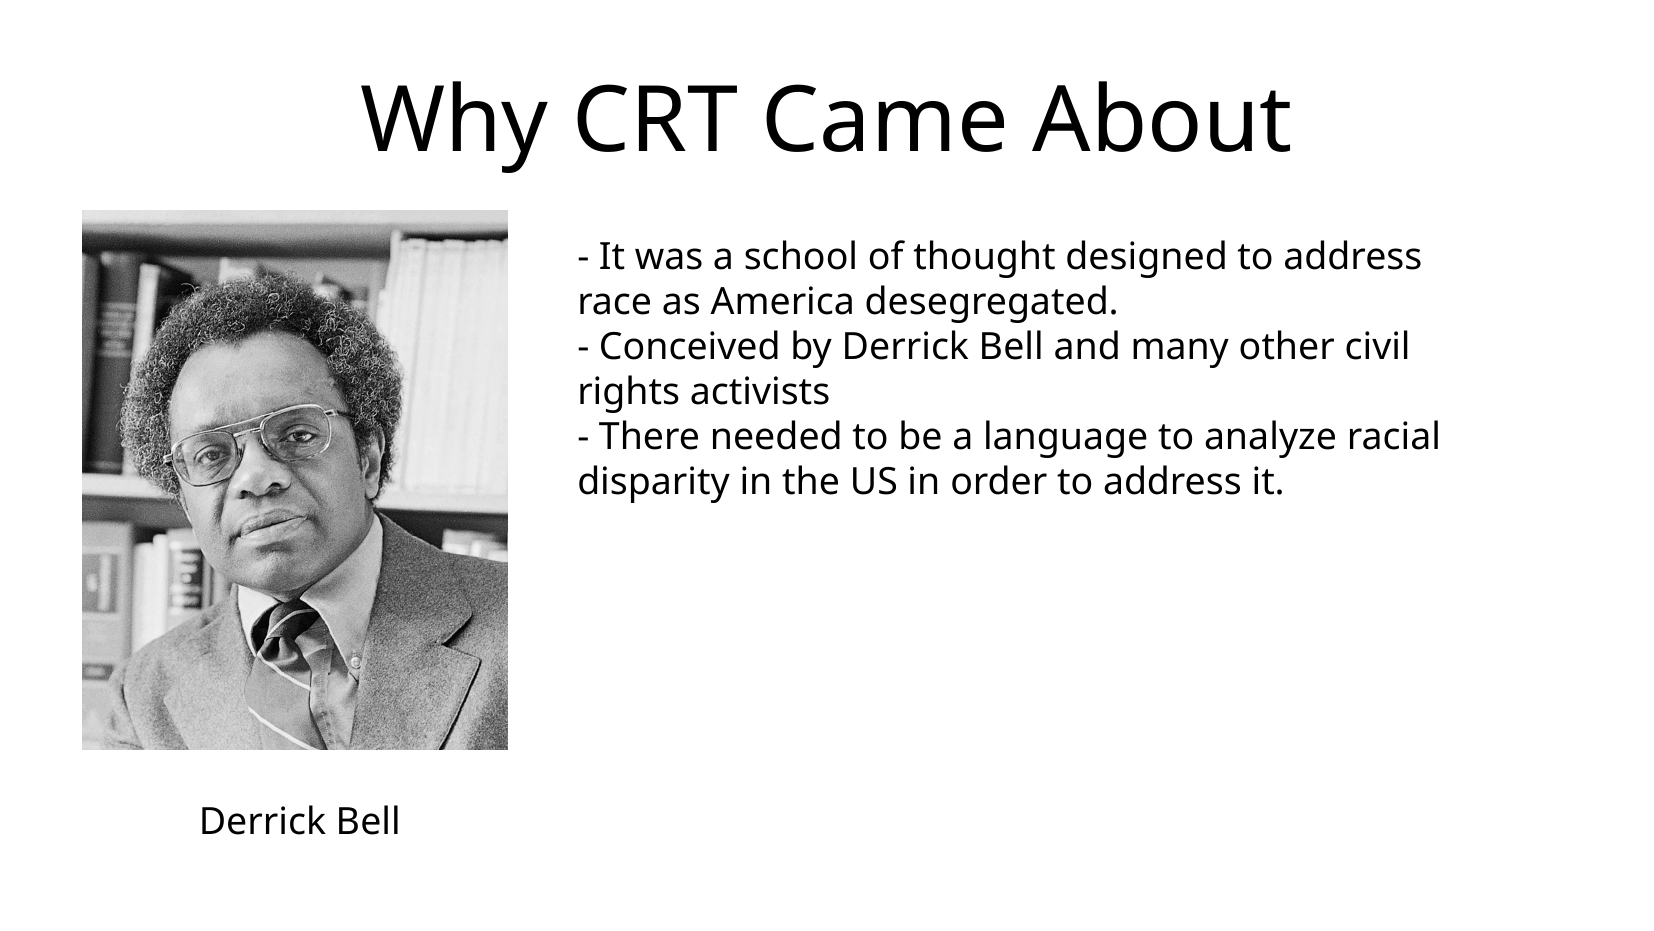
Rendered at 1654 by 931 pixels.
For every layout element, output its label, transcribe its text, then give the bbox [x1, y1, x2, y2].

text_box - It was a school of thought designed to address race as America desegregated. - Conceived by Derrick Bell and many other civil rights activists - There needed to be a language to analyze racial disparity in the US in order to address it. [562, 224, 1500, 555]
text_box Derrick Bell [74, 789, 525, 850]
title Why CRT Came About [82, 37, 1571, 193]
picture [82, 210, 508, 750]
